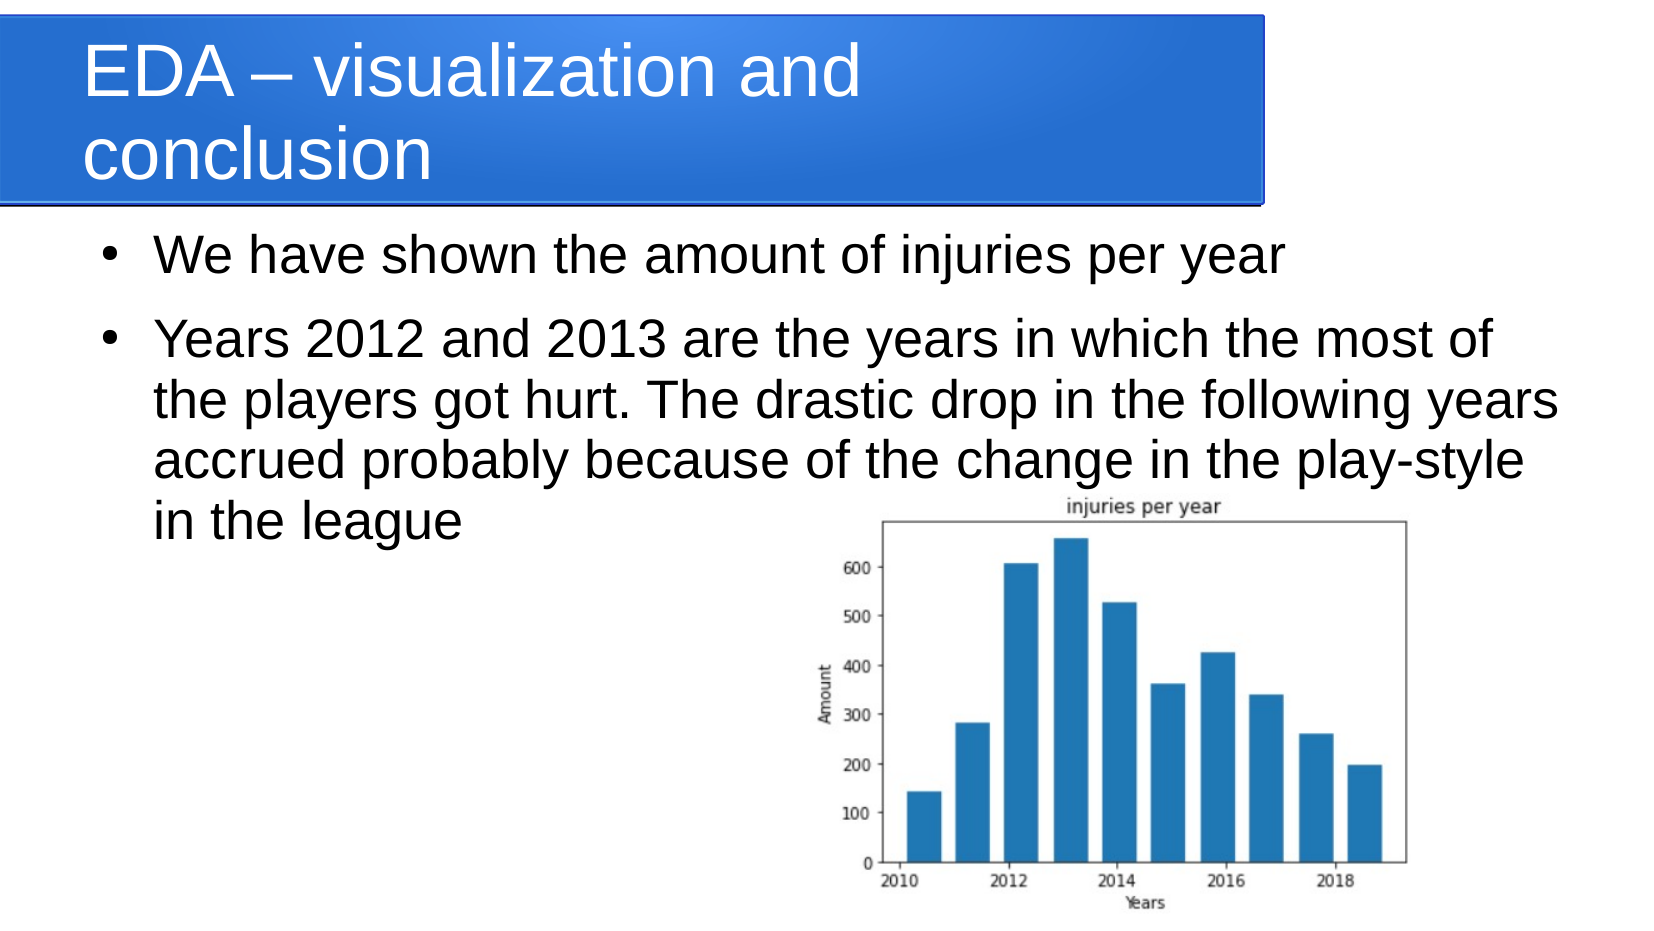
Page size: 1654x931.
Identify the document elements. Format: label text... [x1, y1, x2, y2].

list We have shown the amount of injuries per year Years 2012 and 2013 are the years in which the most of the players got hurt. The drastic drop in the following years accrued probably because of the change in the play-style in the league [82, 224, 1571, 764]
title EDA – visualization and conclusion [82, 29, 1235, 196]
picture [810, 493, 1439, 931]
